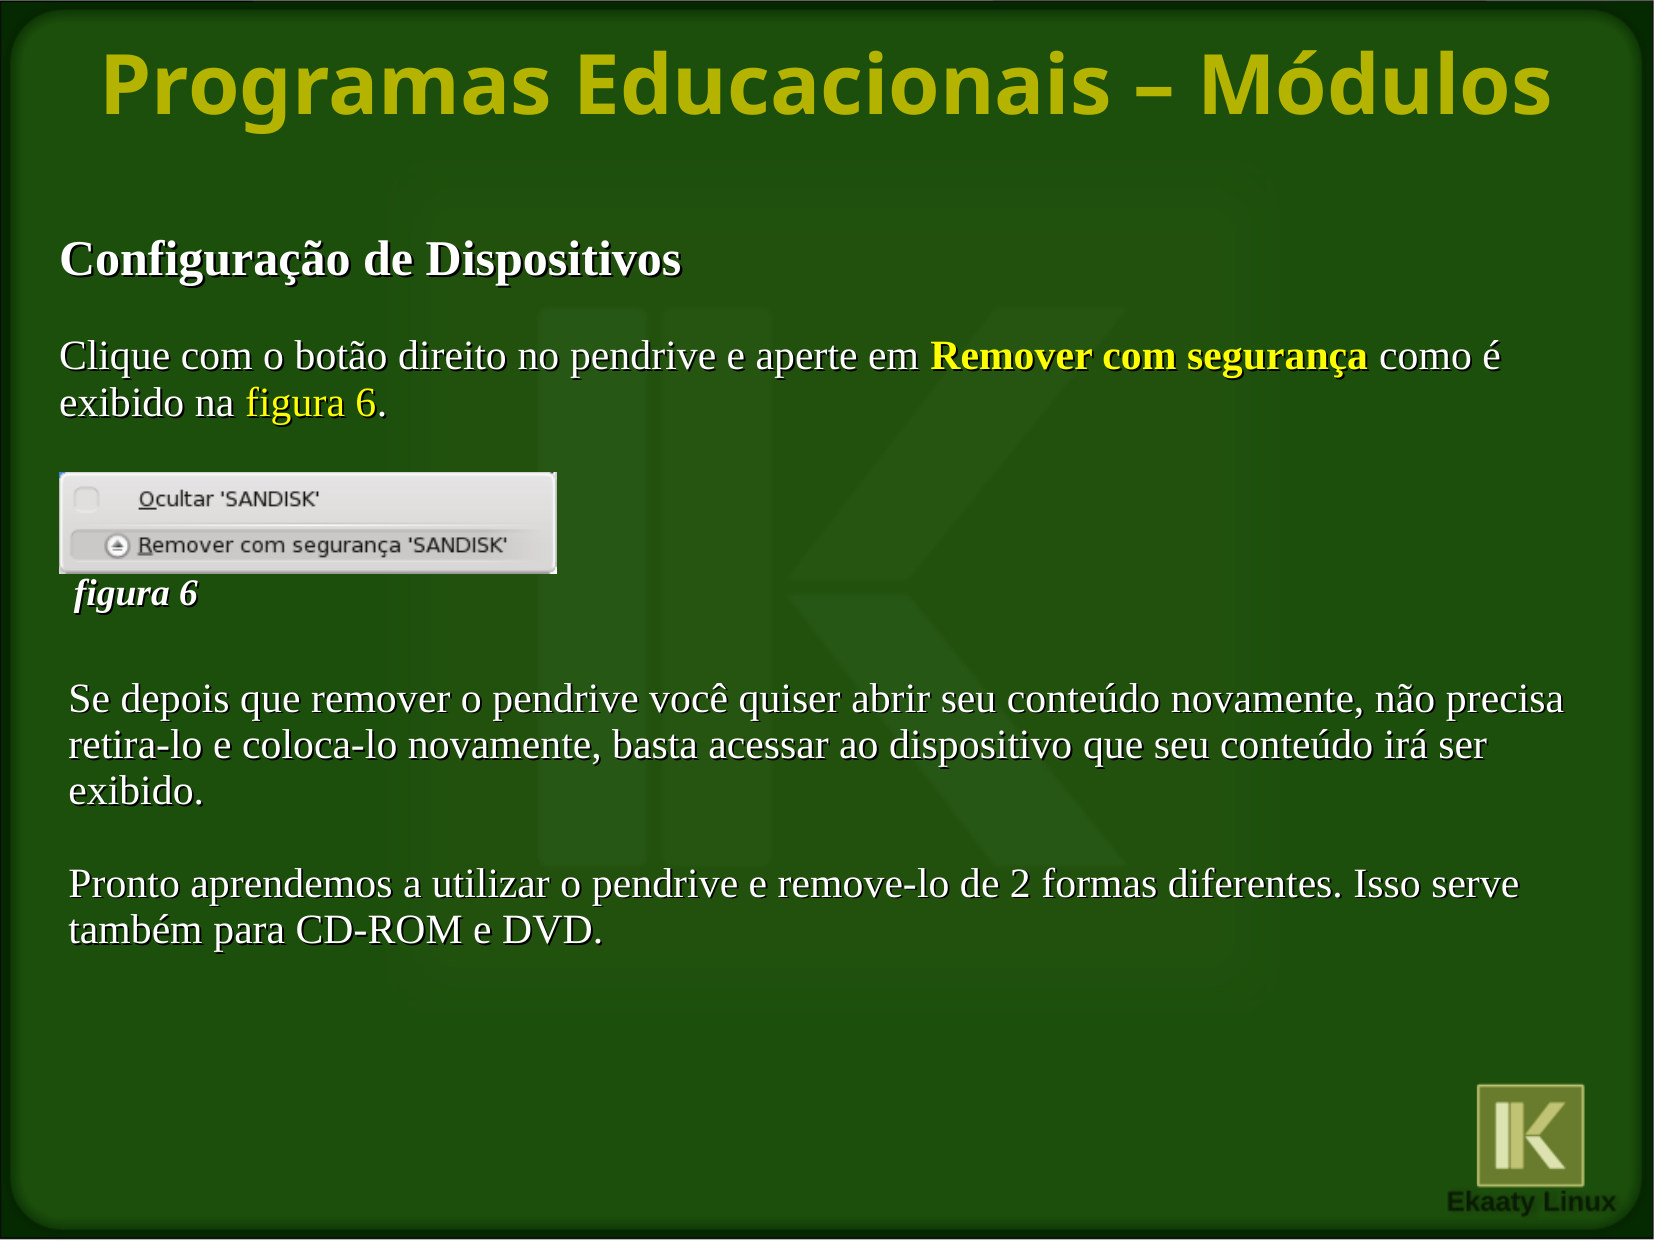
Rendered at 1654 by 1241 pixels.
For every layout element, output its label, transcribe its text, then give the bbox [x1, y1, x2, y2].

text_box Se depois que remover o pendrive você quiser abrir seu conteúdo novamente, não precisa retira-lo e coloca-lo novamente, basta acessar ao dispositivo que seu conteúdo irá ser exibido. Pronto aprendemos a utilizar o pendrive e remove-lo de 2 formas diferentes. Isso serve também para CD-ROM e DVD. [53, 667, 1625, 1006]
text_box figura 6 [59, 574, 255, 630]
picture [0, 0, 1654, 1241]
list Configuração de Dispositivos Clique com o botão direito no pendrive e aperte em Remover com segurança como é exibido na figura 6. [59, 231, 1548, 426]
title Programas Educacionais – Módulos [38, 16, 1615, 148]
